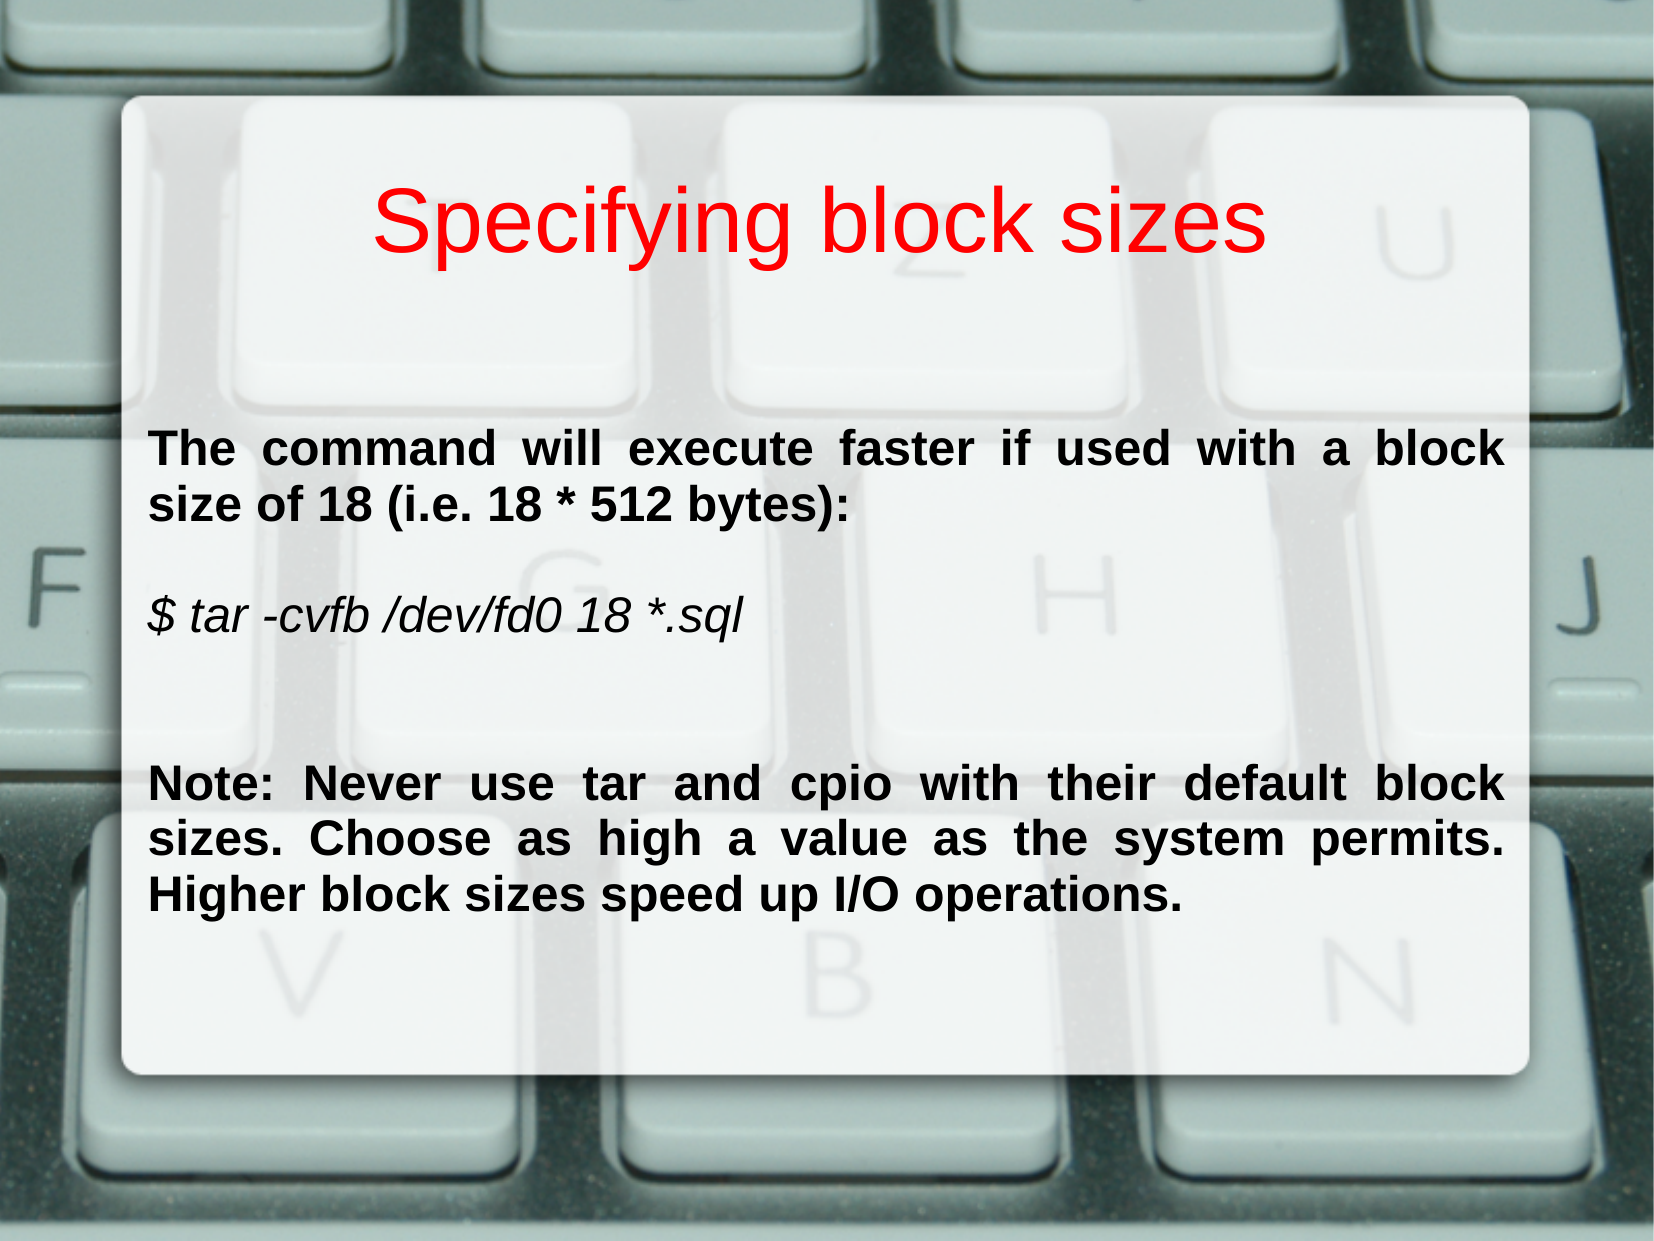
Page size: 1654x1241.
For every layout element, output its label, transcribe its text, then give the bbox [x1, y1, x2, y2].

title Specifying block sizes [135, 125, 1506, 318]
subtitle The command will execute faster if used with a block size of 18 (i.e. 18 * 512 bytes): $ tar -cvfb /dev/fd0 18 *.sql Note: Never use tar and cpio with their default block sizes. Choose as high a value as the system permits. Higher block sizes speed up I/O operations. [147, 361, 1506, 1056]
picture [0, 0, 1654, 1241]
